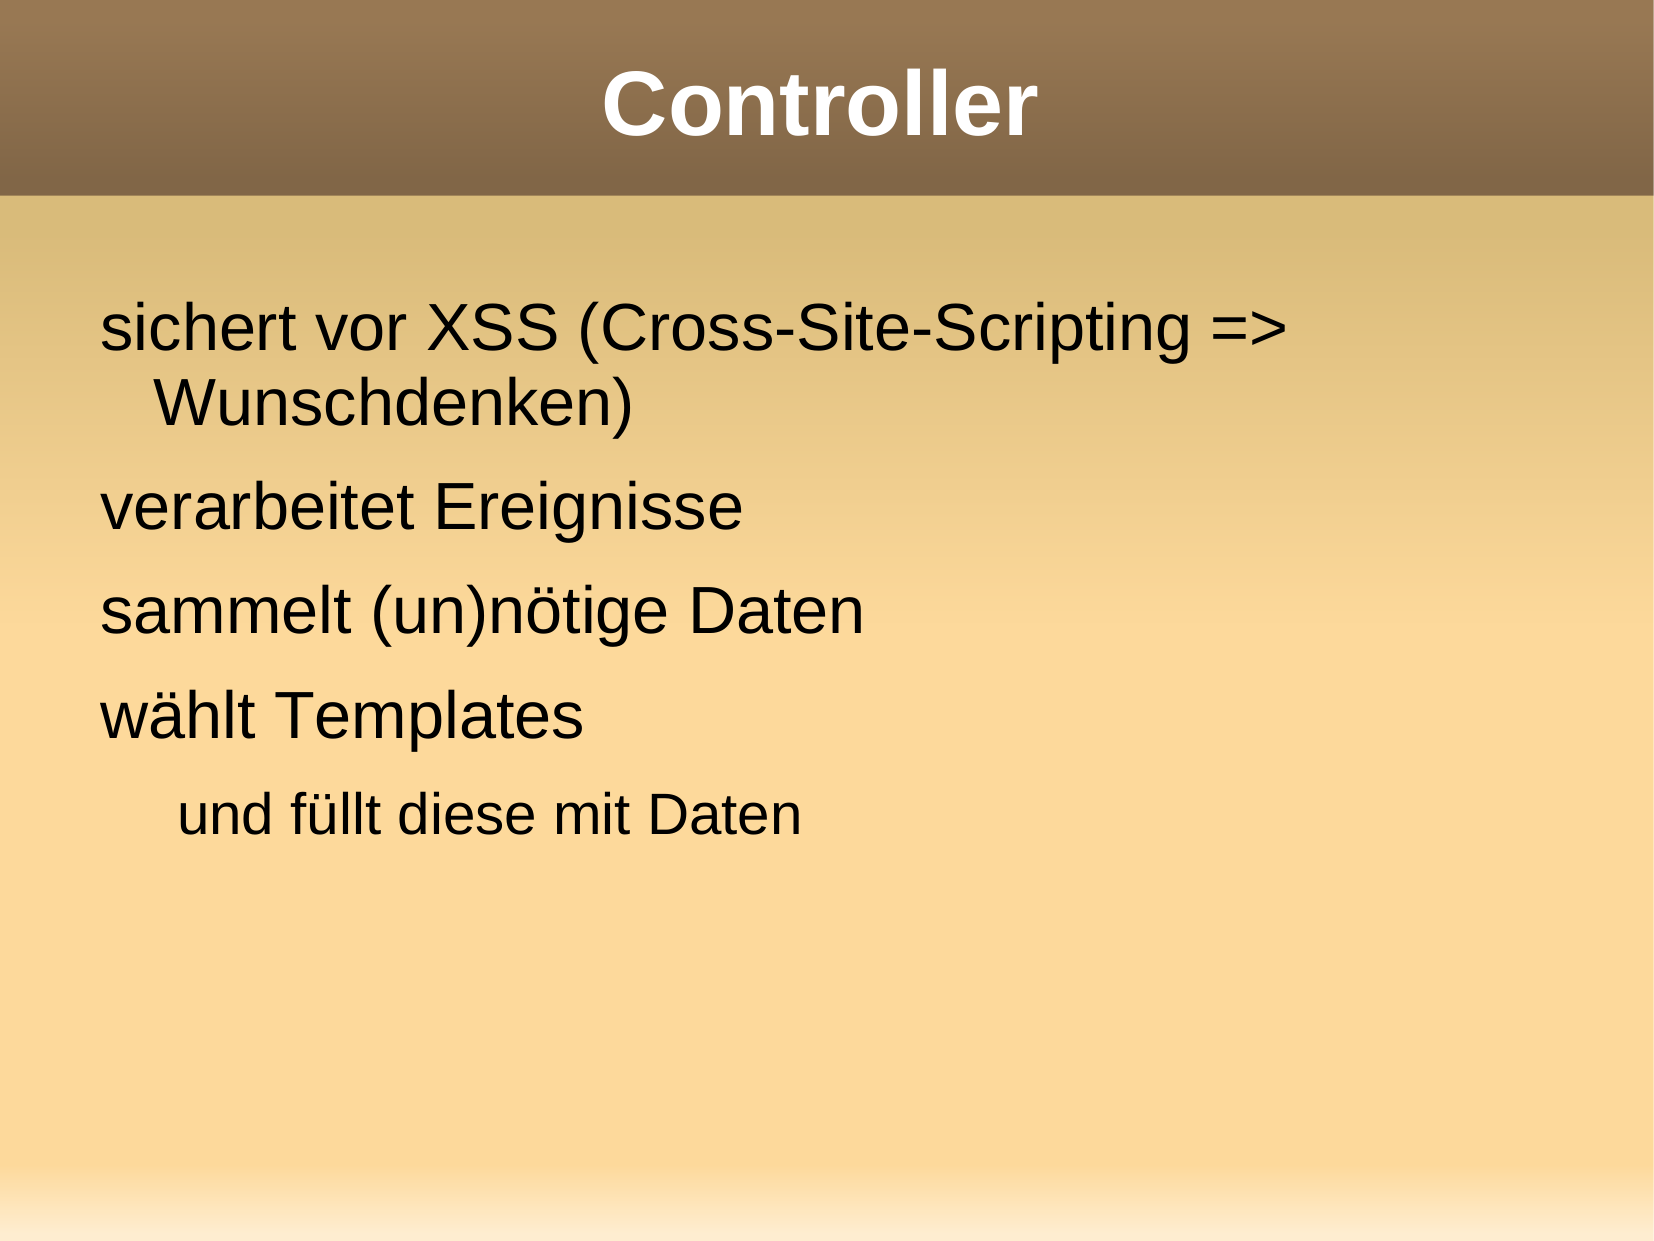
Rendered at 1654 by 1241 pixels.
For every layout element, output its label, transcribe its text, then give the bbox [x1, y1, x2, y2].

picture [0, 0, 1654, 1241]
list sichert vor XSS (Cross-Site-Scripting => Wunschdenken) verarbeitet Ereignisse sammelt (un)nötige Daten wählt Templates und füllt diese mit Daten [82, 290, 1571, 1094]
title Controller [76, 7, 1565, 200]
